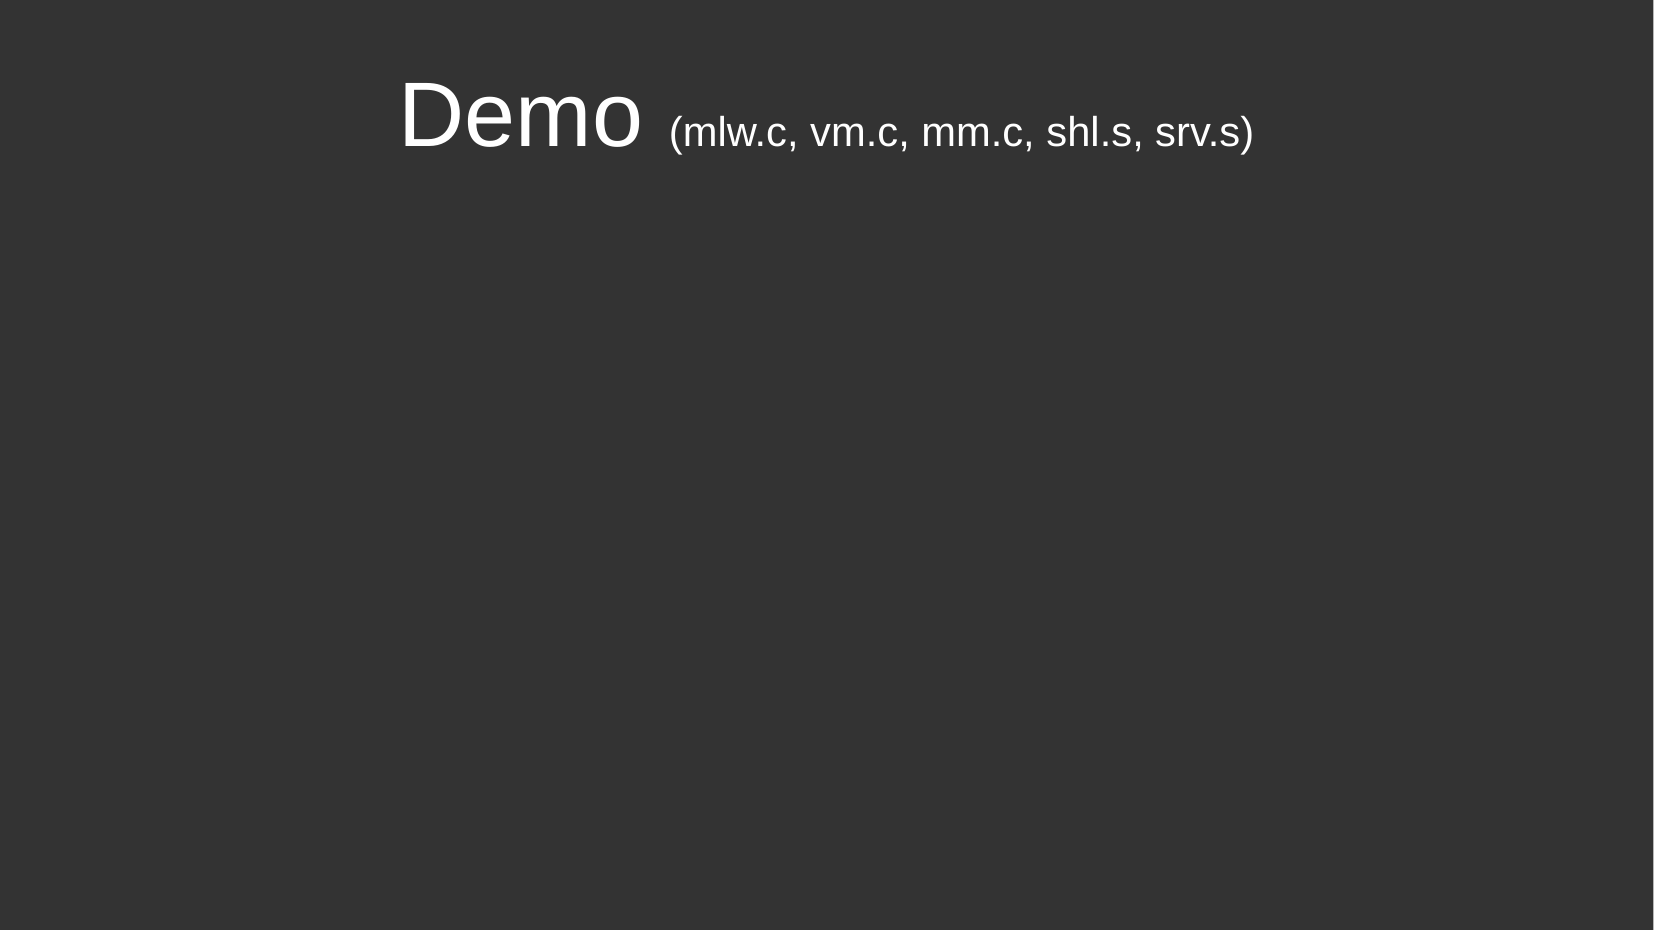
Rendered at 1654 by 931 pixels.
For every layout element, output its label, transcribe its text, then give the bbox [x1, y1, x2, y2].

title Demo (mlw.c, vm.c, mm.c, shl.s, srv.s) [82, 37, 1571, 193]
